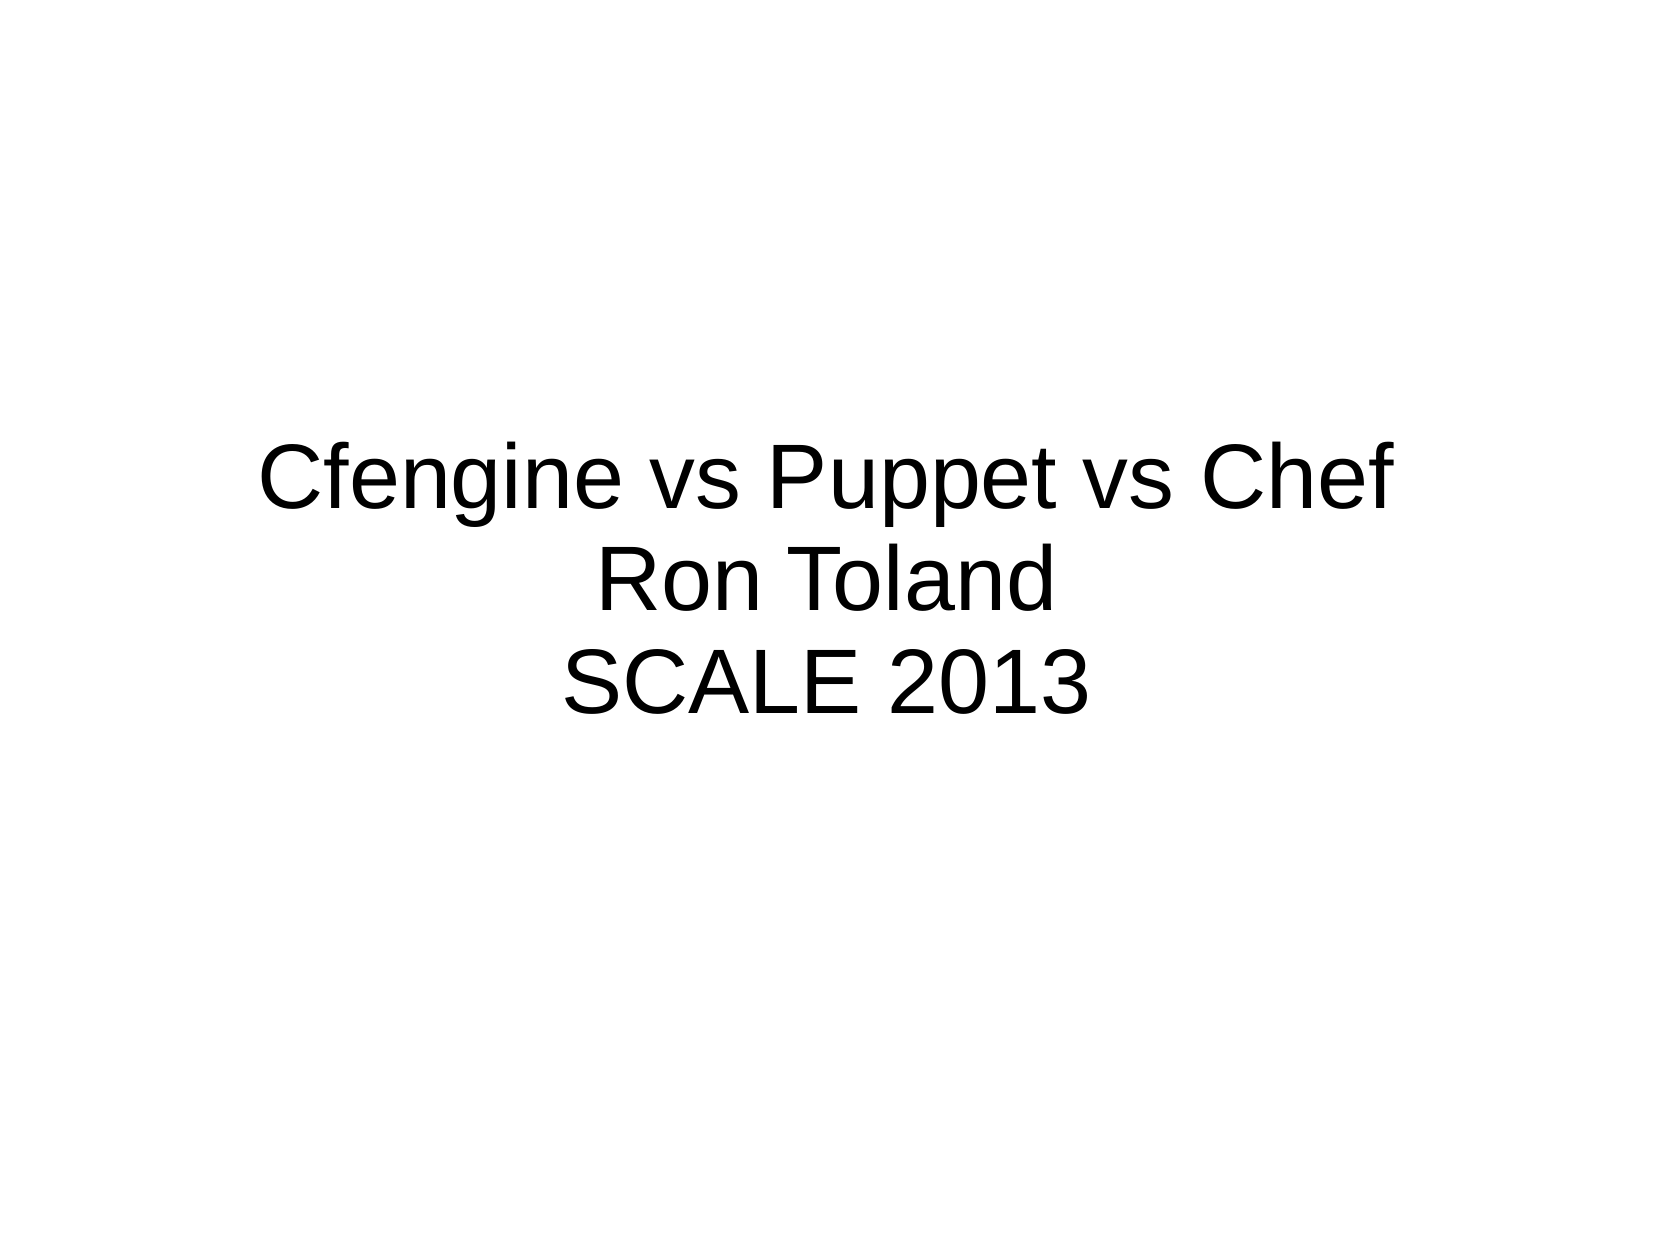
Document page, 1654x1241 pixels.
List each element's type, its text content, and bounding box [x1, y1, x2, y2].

subtitle Cfengine vs Puppet vs Chef Ron Toland SCALE 2013 [82, 49, 1571, 1109]
